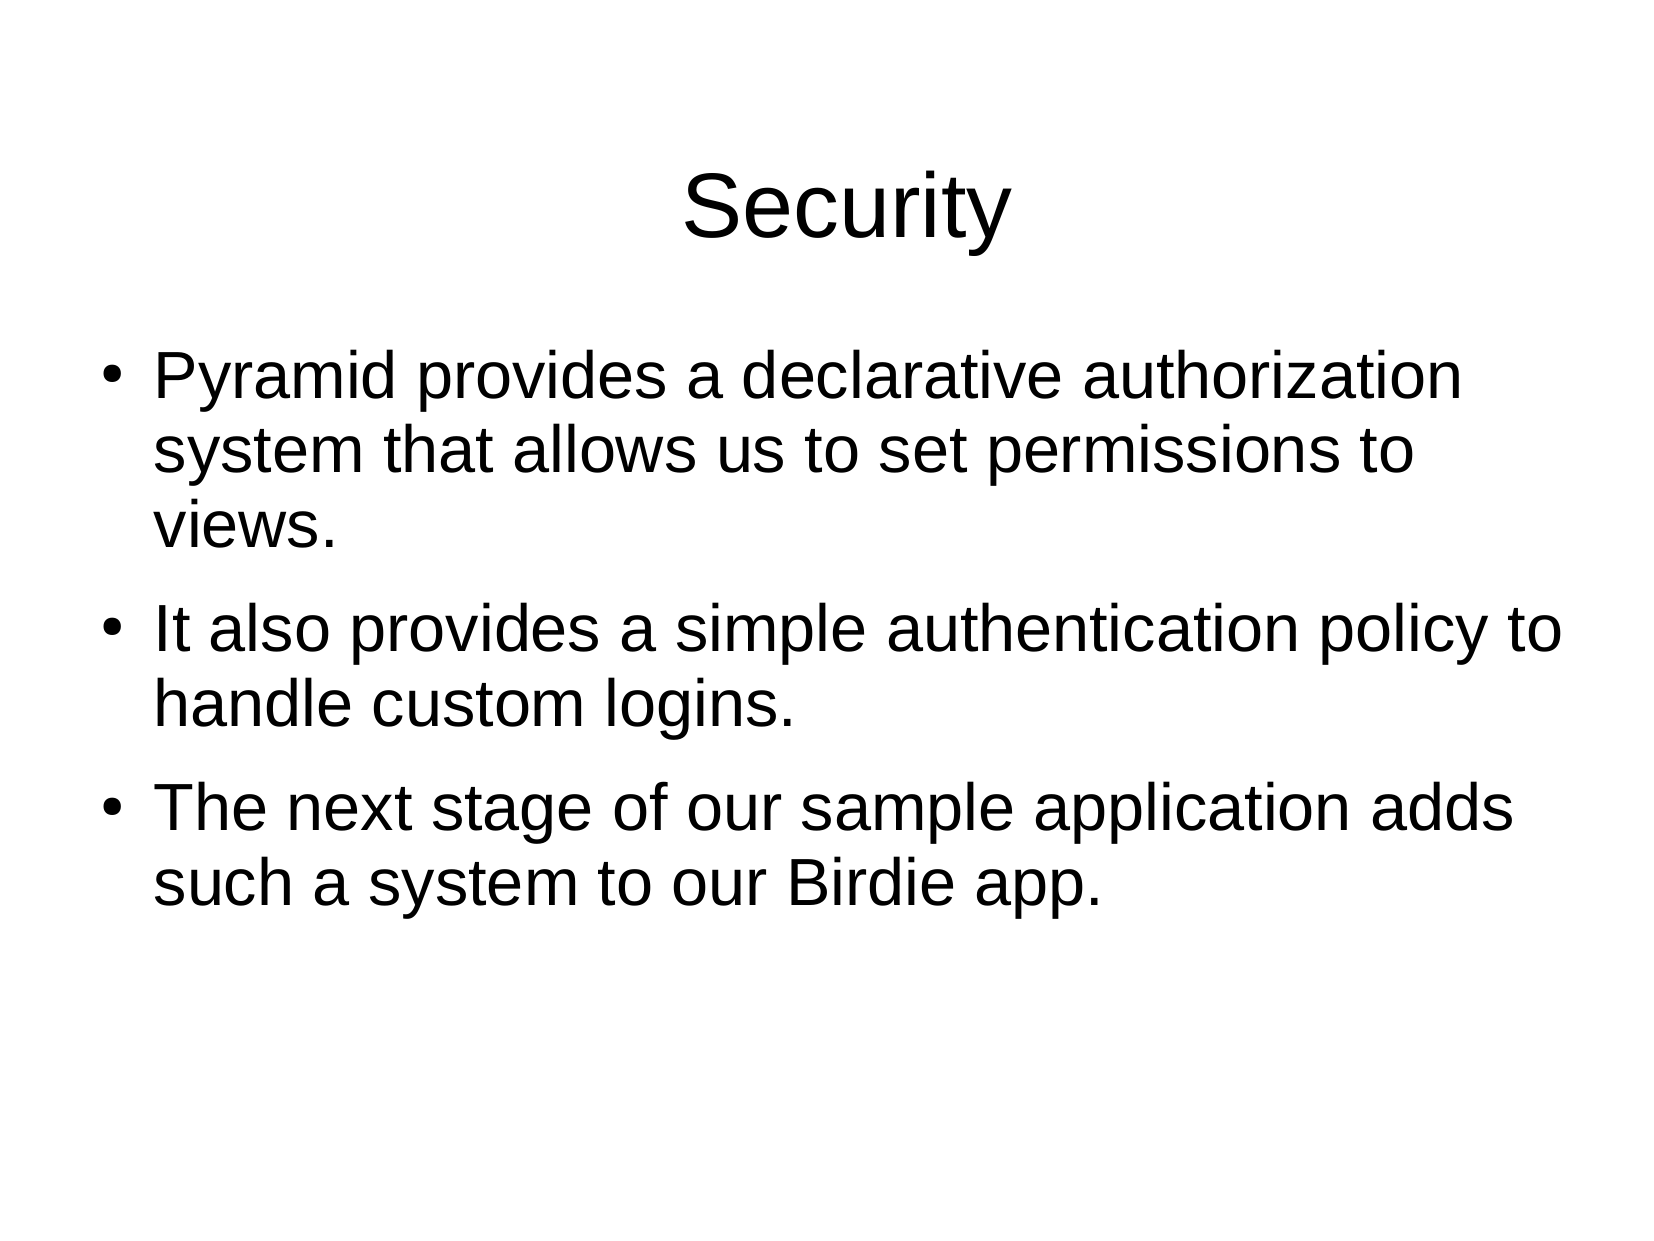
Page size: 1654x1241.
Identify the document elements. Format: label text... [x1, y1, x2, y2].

list Pyramid provides a declarative authorization system that allows us to set permissions to views. It also provides a simple authentication policy to handle custom logins. The next stage of our sample application adds such a system to our Birdie app. [82, 337, 1571, 1157]
title Security [82, 112, 1612, 301]
